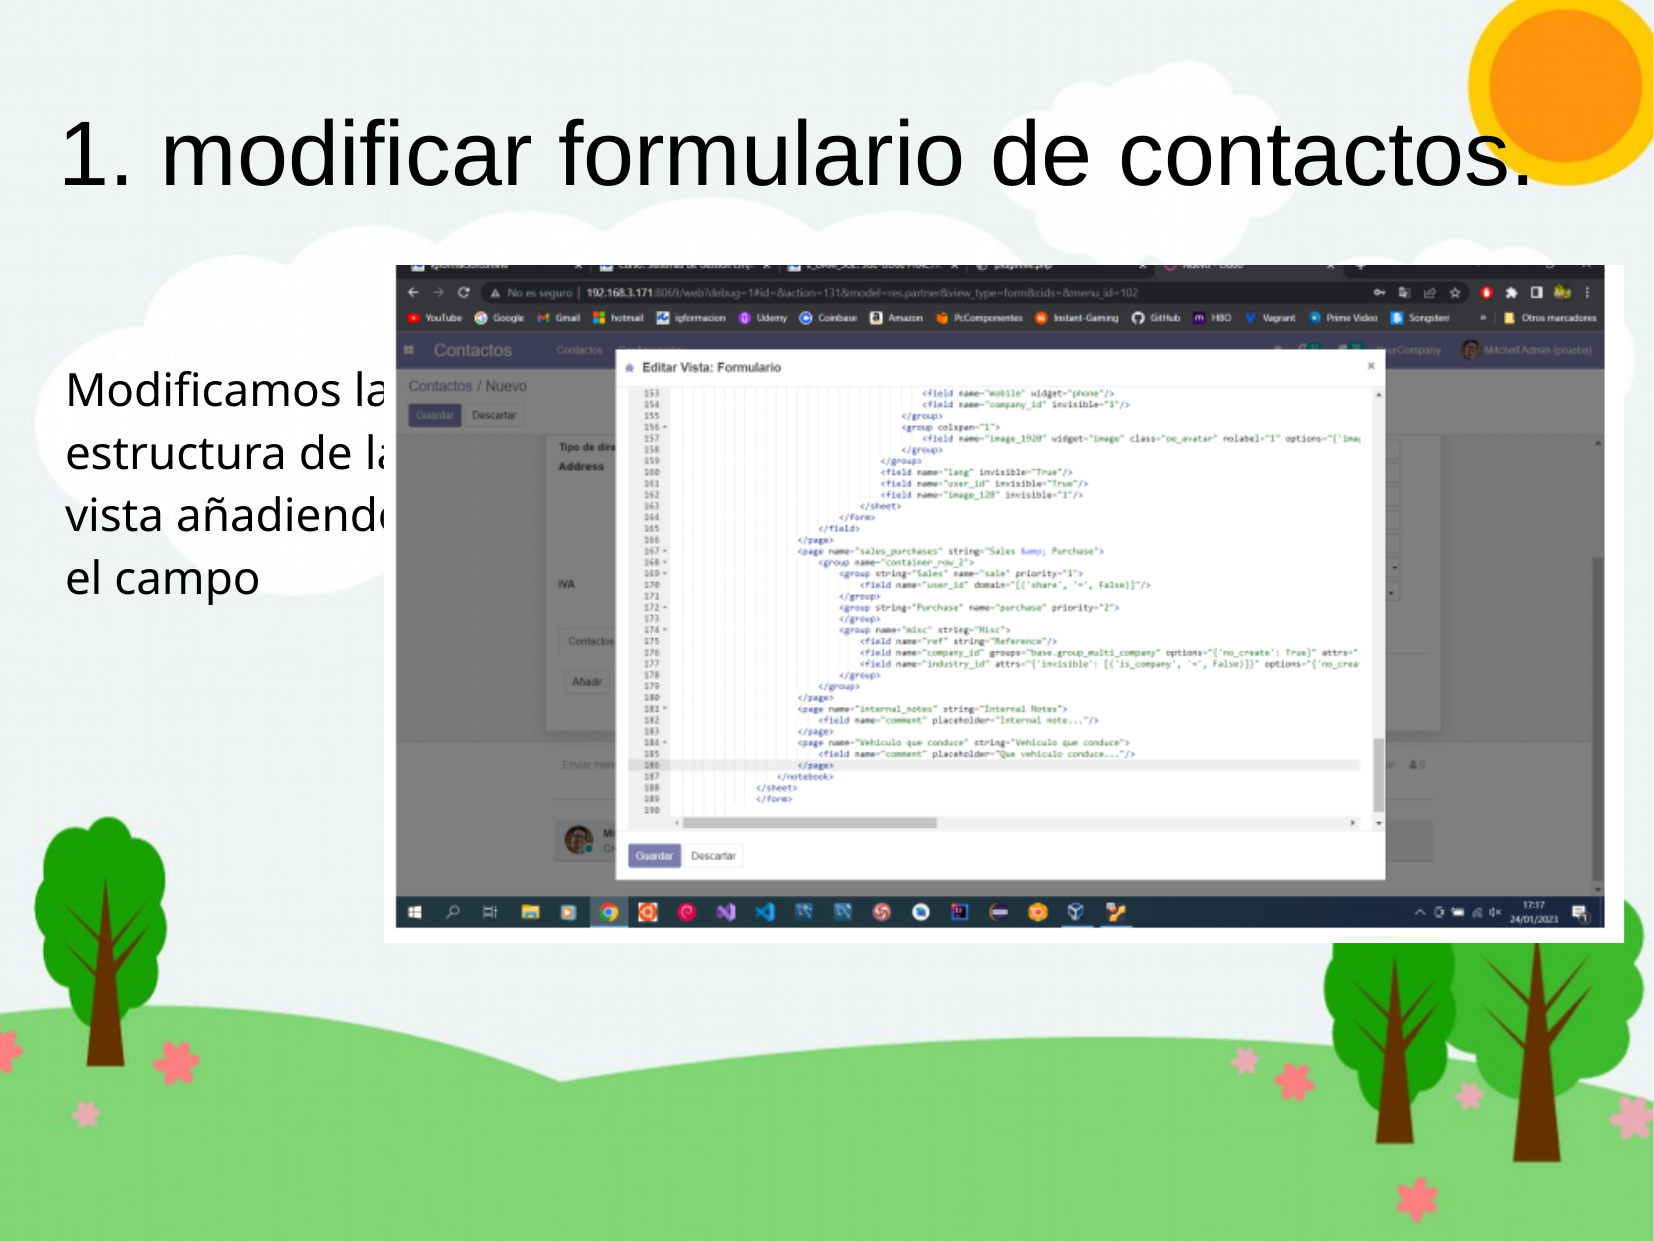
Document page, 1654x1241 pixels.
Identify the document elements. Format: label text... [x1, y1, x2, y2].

subtitle Modificamos la estructura de la vista añadiendo el campo [29, 295, 383, 796]
title 1. modificar formulario de contactos. [59, 0, 1565, 295]
picture [0, 0, 1654, 1241]
